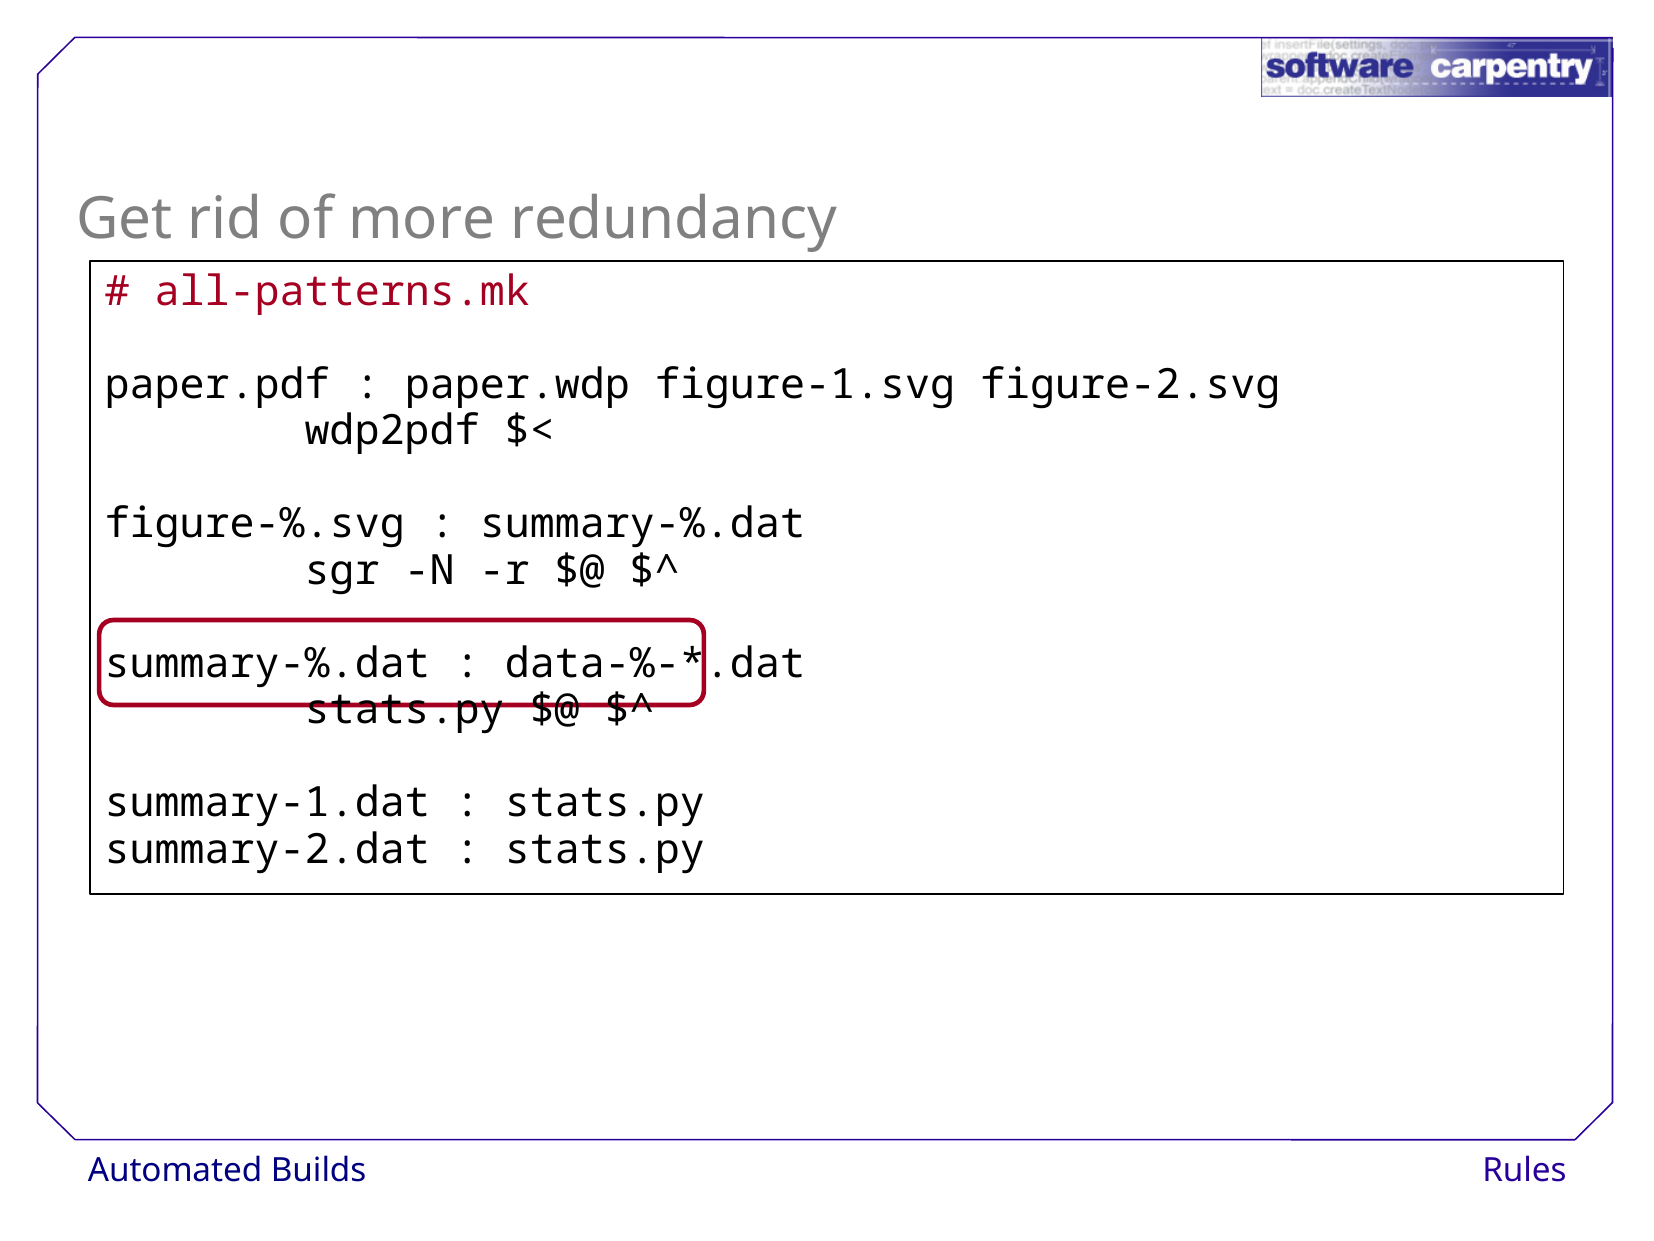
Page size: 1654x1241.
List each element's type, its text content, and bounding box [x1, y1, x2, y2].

picture [1261, 39, 1613, 97]
text_box # all-patterns.mk paper.pdf : paper.wdp figure-1.svg figure-2.svg wdp2pdf $< figure-%.svg : summary-%.dat sgr -N -r $@ $^ summary-%.dat : data-%-*.dat stats.py $@ $^ summary-1.dat : stats.py summary-2.dat : stats.py [89, 260, 1564, 895]
text_box Get rid of more redundancy [61, 138, 1002, 259]
